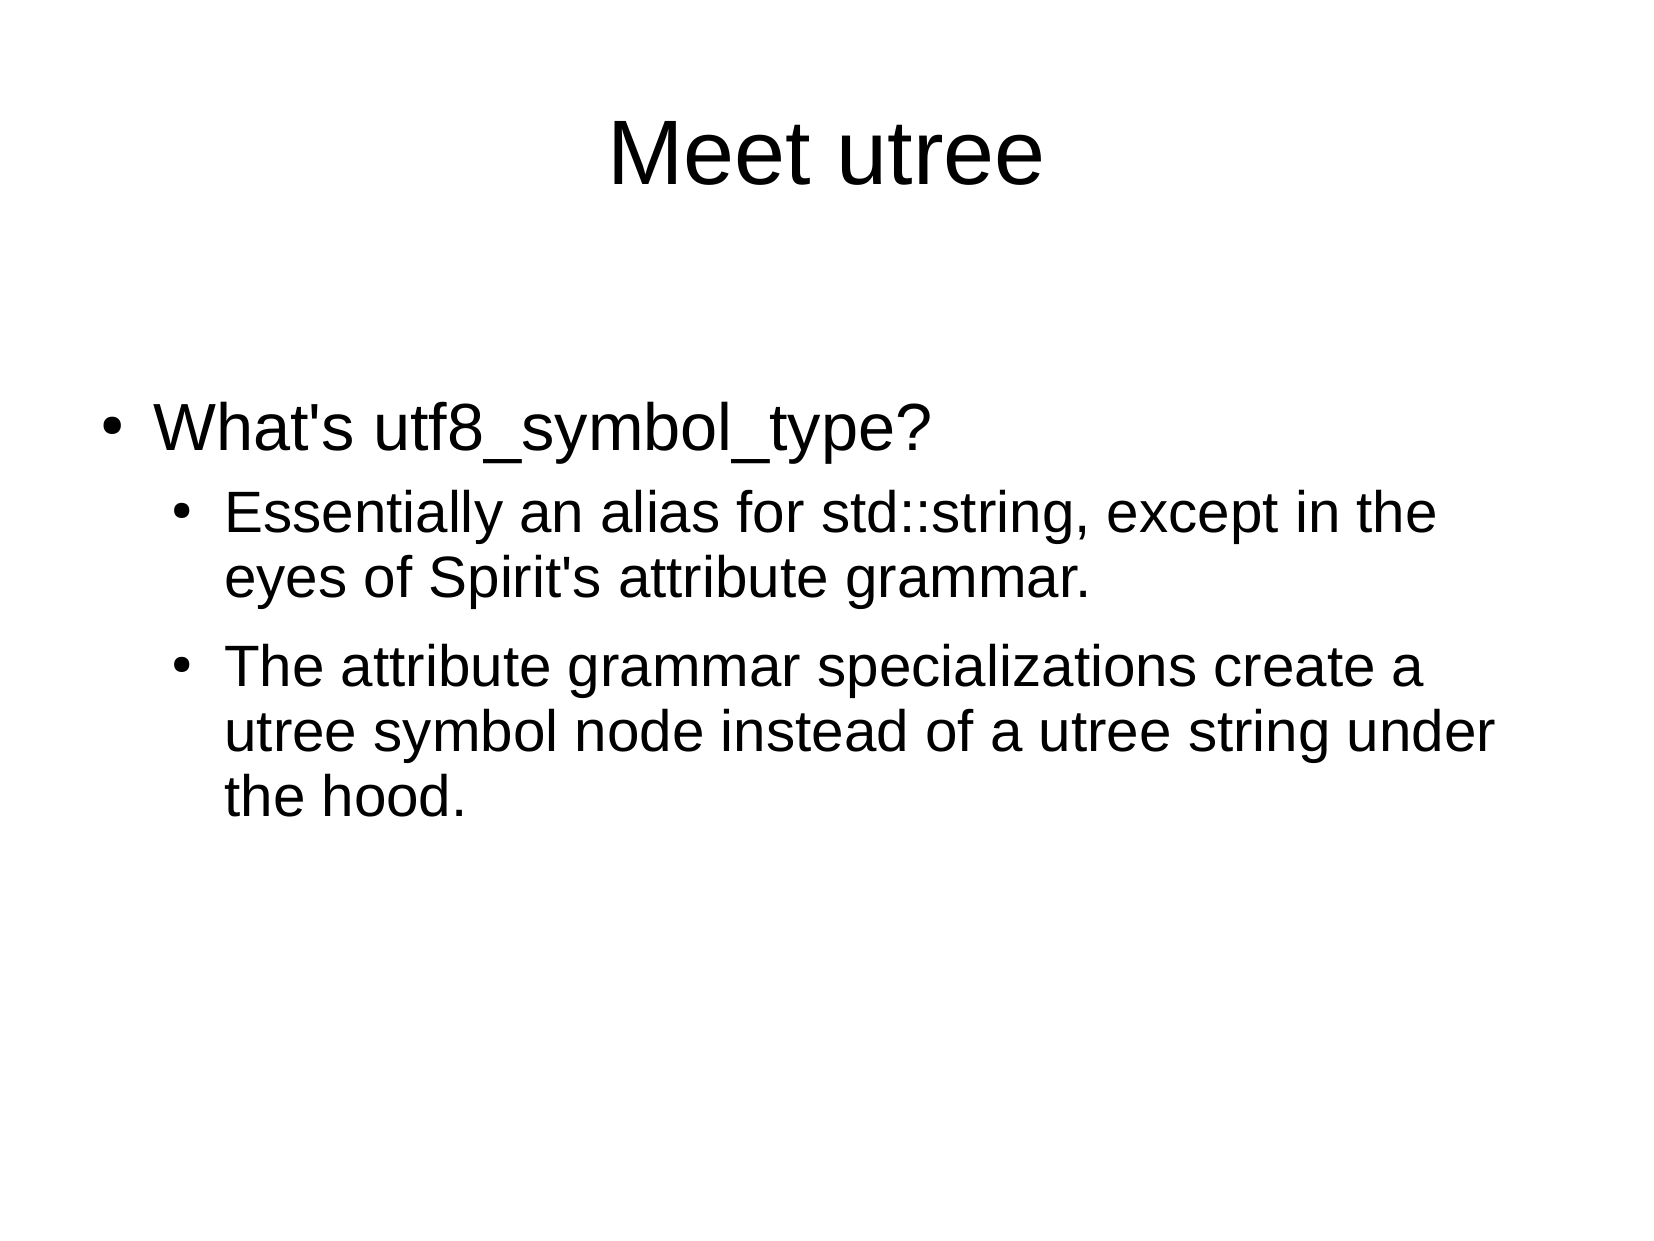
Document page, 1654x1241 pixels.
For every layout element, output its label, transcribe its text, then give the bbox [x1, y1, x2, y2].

list What's utf8_symbol_type? Essentially an alias for std::string, except in the eyes of Spirit's attribute grammar. The attribute grammar specializations create a utree symbol node instead of a utree string under the hood. [82, 390, 1571, 869]
title Meet utree [82, 49, 1571, 257]
